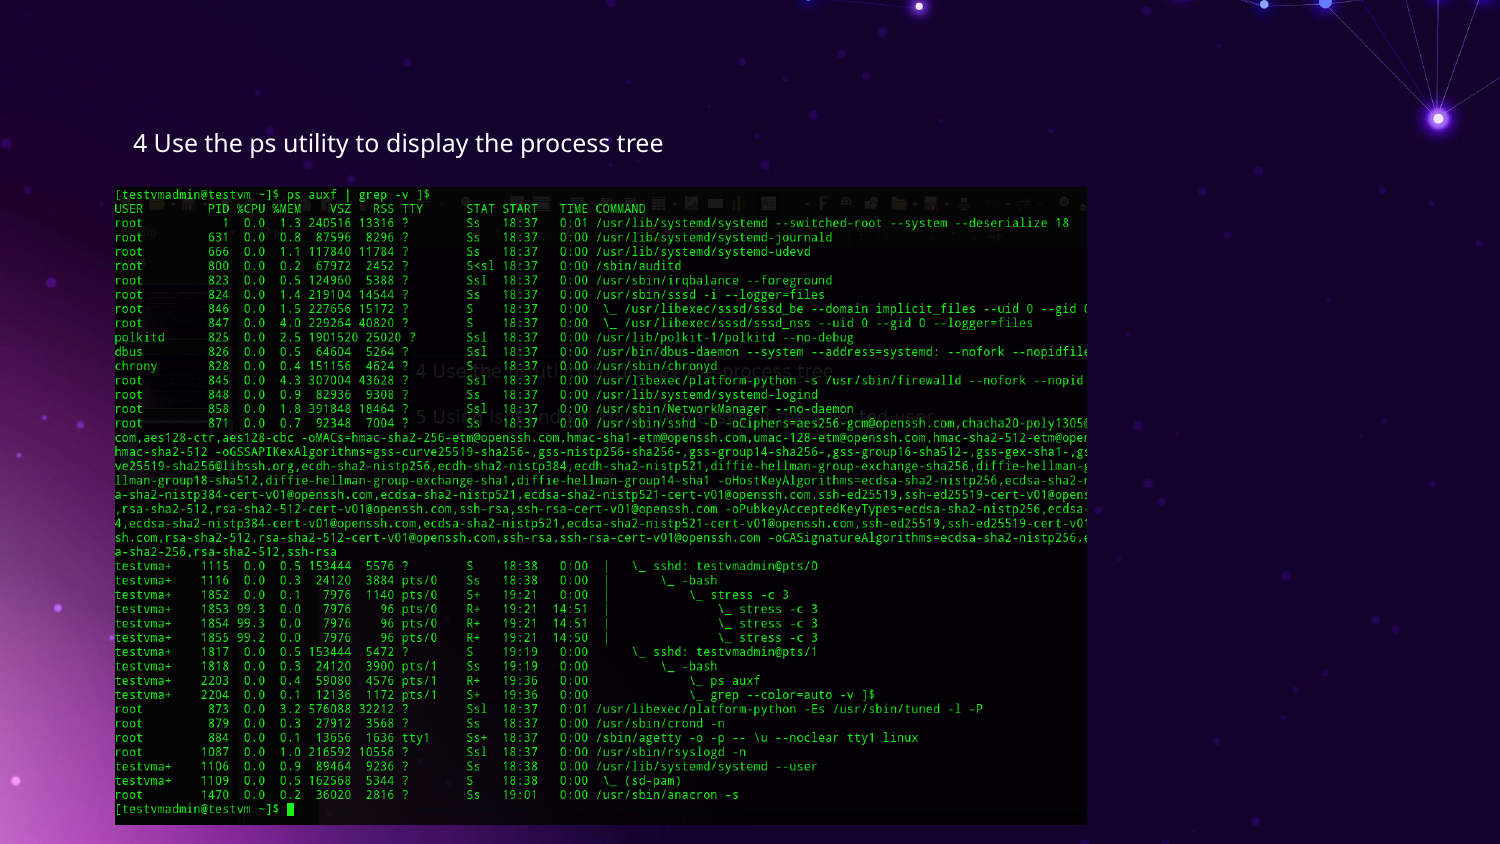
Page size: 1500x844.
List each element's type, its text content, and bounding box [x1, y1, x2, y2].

list 4 Use the ps utility to display the process tree [118, 112, 1382, 788]
picture [0, 0, 1500, 844]
